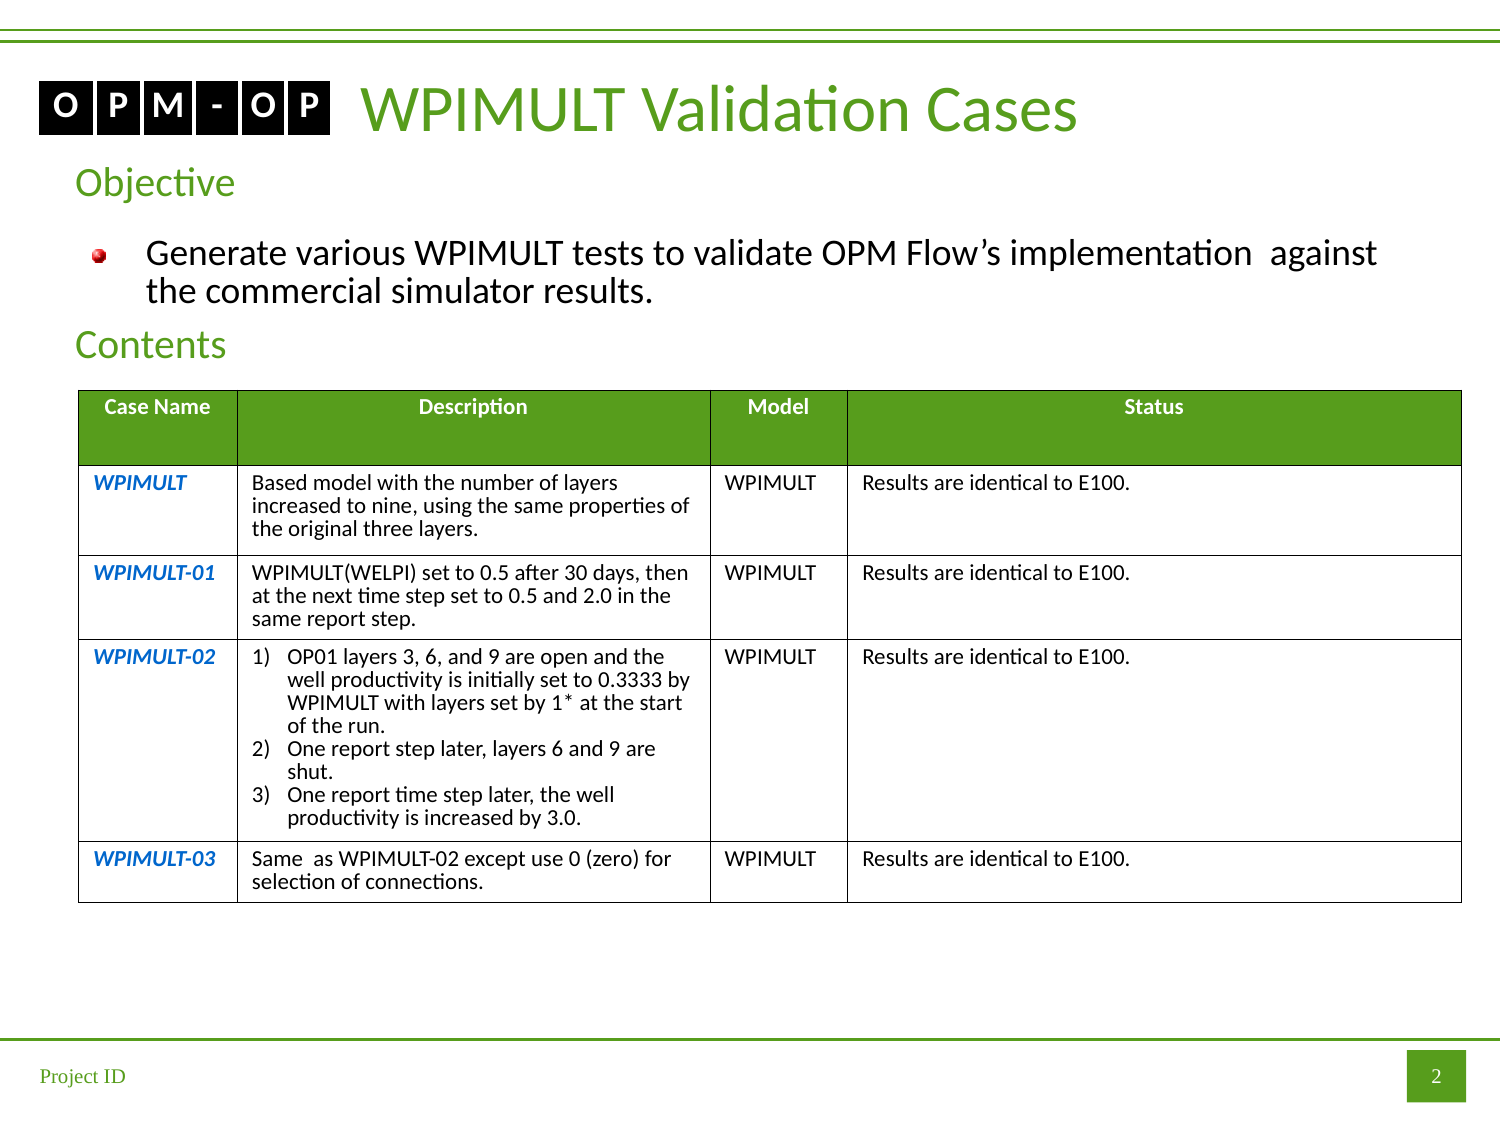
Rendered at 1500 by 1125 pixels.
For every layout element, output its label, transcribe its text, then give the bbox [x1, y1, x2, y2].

table_cell WPIMULT [711, 842, 847, 902]
table_cell WPIMULT [711, 466, 847, 555]
table_header Status [848, 391, 1461, 465]
table_cell Based model with the number of layers increased to nine, using the same properties of the original three layers. [238, 466, 710, 555]
table_cell WPIMULT-03 [79, 842, 237, 902]
table_cell WPIMULT [711, 640, 847, 841]
table_cell Results are identical to E100. [848, 556, 1461, 639]
table_cell Same as WPIMULT-02 except use 0 (zero) for selection of connections. [238, 842, 710, 902]
table_header Model [711, 391, 847, 465]
table_cell WPIMULT(WELPI) set to 0.5 after 30 days, then at the next time step set to 0.5 and 2.0 in the same report step. [238, 556, 710, 639]
table_cell WPIMULT-02 [79, 640, 237, 841]
table_cell Results are identical to E100. [848, 640, 1461, 841]
table_cell WPIMULT [79, 466, 237, 555]
title WPIMULT Validation Cases [360, 77, 1425, 153]
table_header Description [238, 391, 710, 465]
table_cell WPIMULT-01 [79, 556, 237, 639]
list Objective Generate various WPIMULT tests to validate OPM Flow’s implementation against the commercial simulator results. Contents [75, 165, 1425, 376]
table_cell Results are identical to E100. [848, 466, 1461, 555]
table_cell Results are identical to E100. [848, 842, 1461, 902]
table_header Case Name [79, 391, 237, 465]
table_cell OP01 layers 3, 6, and 9 are open and the well productivity is initially set to 0.3333 by WPIMULT with layers set by 1* at the start of the run. One report step later, layers 6 and 9 are shut. One report time step later, the well productivity is increased by 3.0. [238, 640, 710, 841]
table_cell WPIMULT [711, 556, 847, 639]
